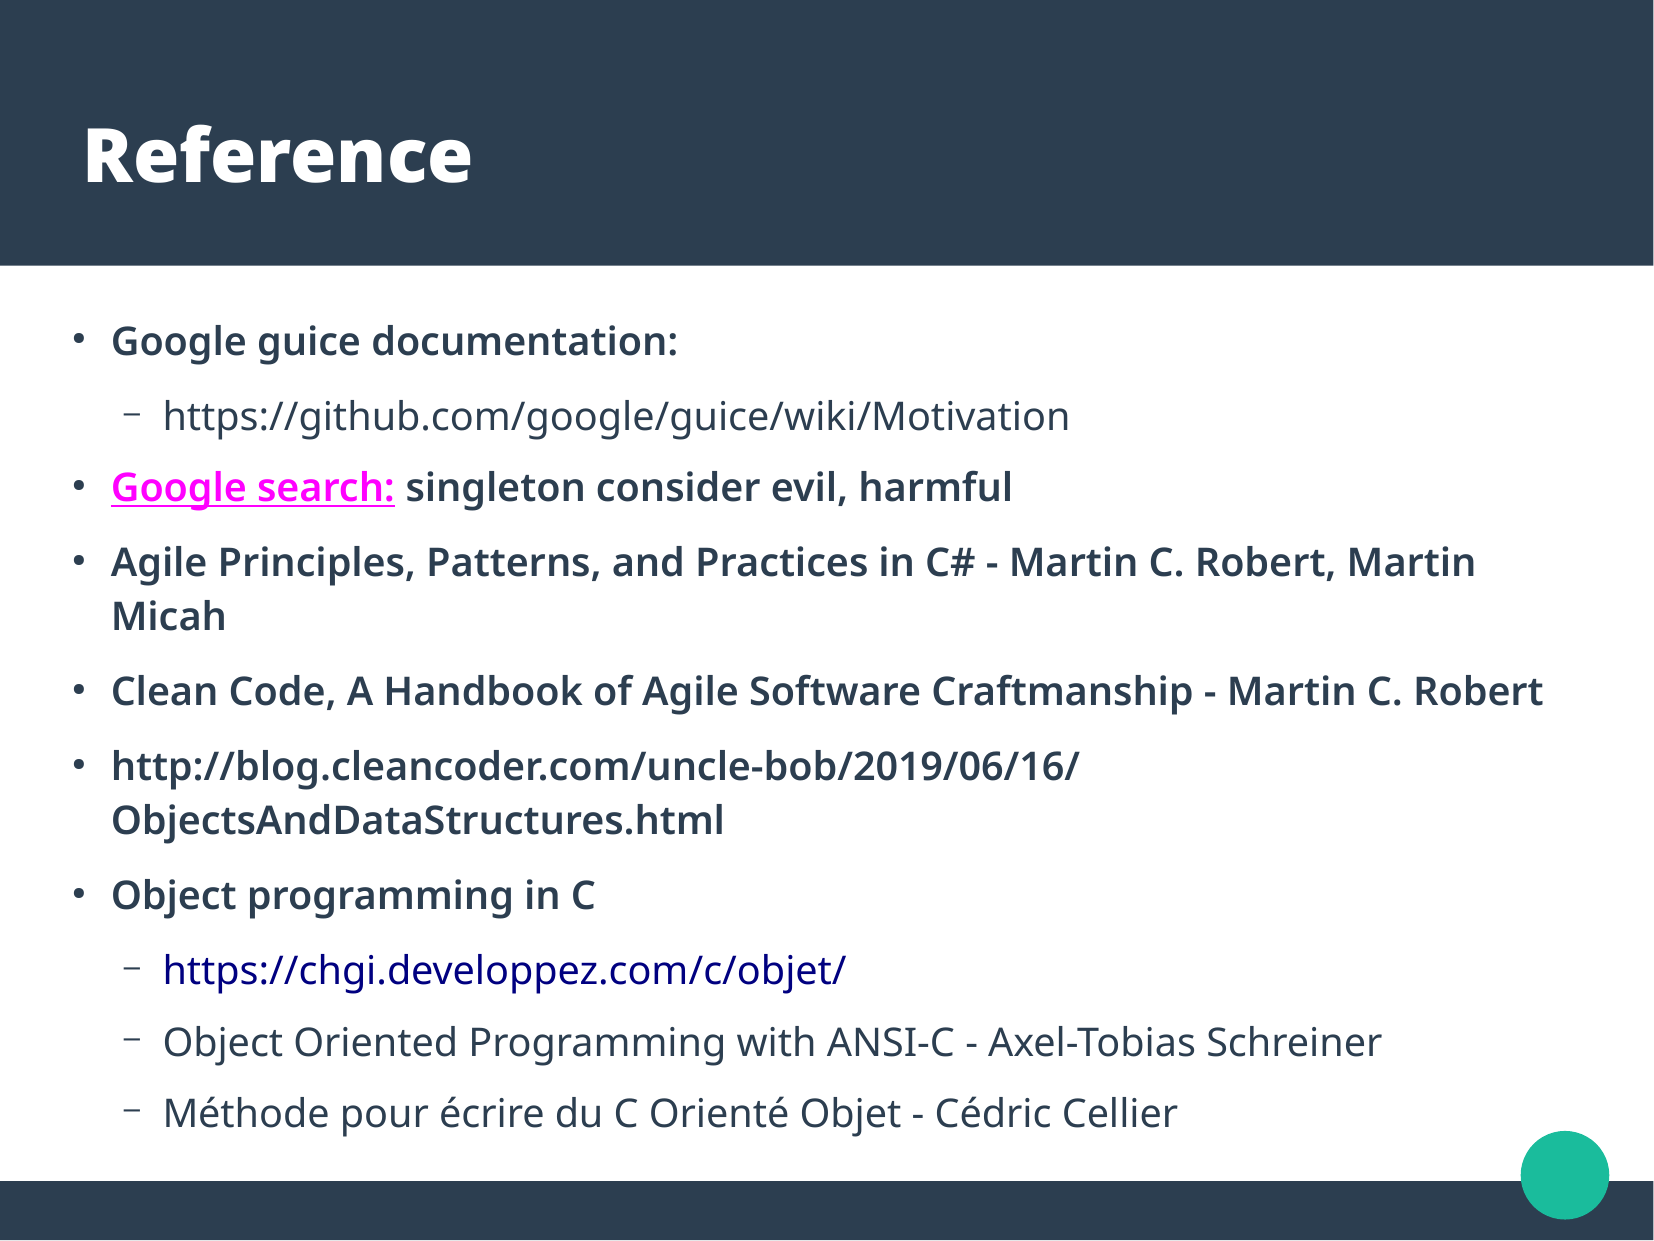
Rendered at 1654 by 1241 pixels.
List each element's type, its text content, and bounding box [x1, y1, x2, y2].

title Reference [82, 49, 1571, 257]
list Google guice documentation: https://github.com/google/guice/wiki/Motivation Google search: singleton consider evil, harmful Agile Principles, Patterns, and Practices in C# - Martin C. Robert, Martin Micah Clean Code, A Handbook of Agile Software Craftmanship - Martin C. Robert http://blog.cleancoder.com/uncle-bob/2019/06/16/ObjectsAndDataStructures.html Object programming in C https://chgi.developpez.com/c/objet/ Object Oriented Programming with ANSI-C - Axel-Tobias Schreiner Méthode pour écrire du C Orienté Objet - Cédric Cellier [59, 312, 1595, 1146]
